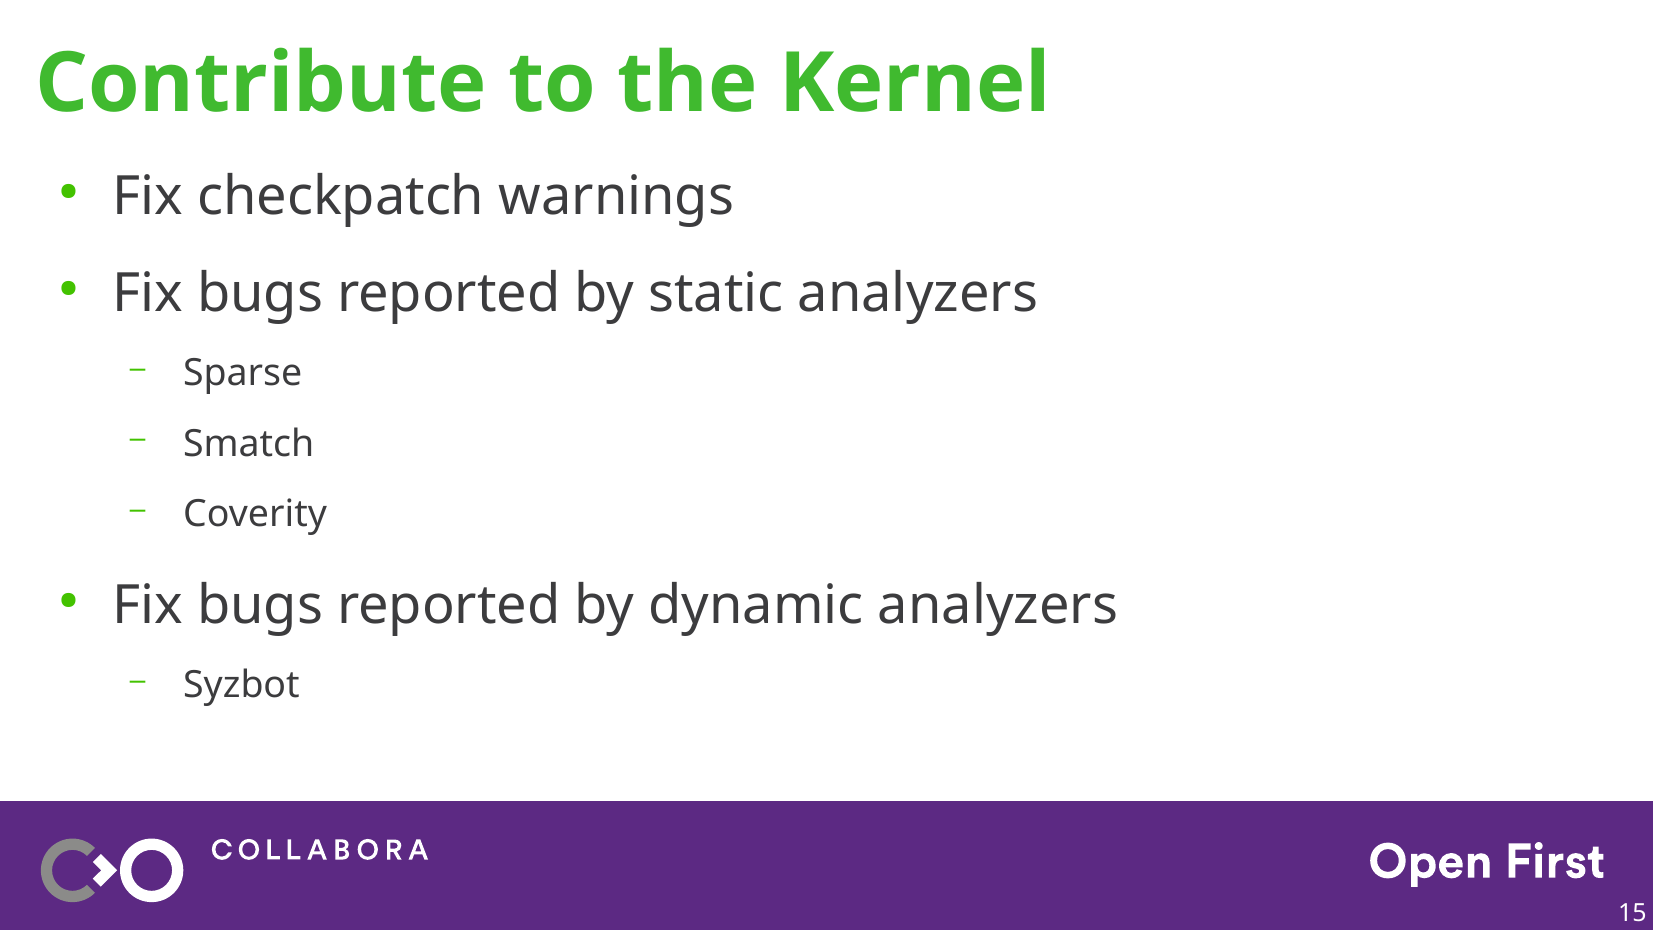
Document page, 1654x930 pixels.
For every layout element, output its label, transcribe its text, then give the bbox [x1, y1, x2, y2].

title Contribute to the Kernel [35, 28, 1608, 192]
list Fix checkpatch warnings Fix bugs reported by static analyzers Sparse Smatch Coverity Fix bugs reported by dynamic analyzers Syzbot [41, 160, 1613, 804]
